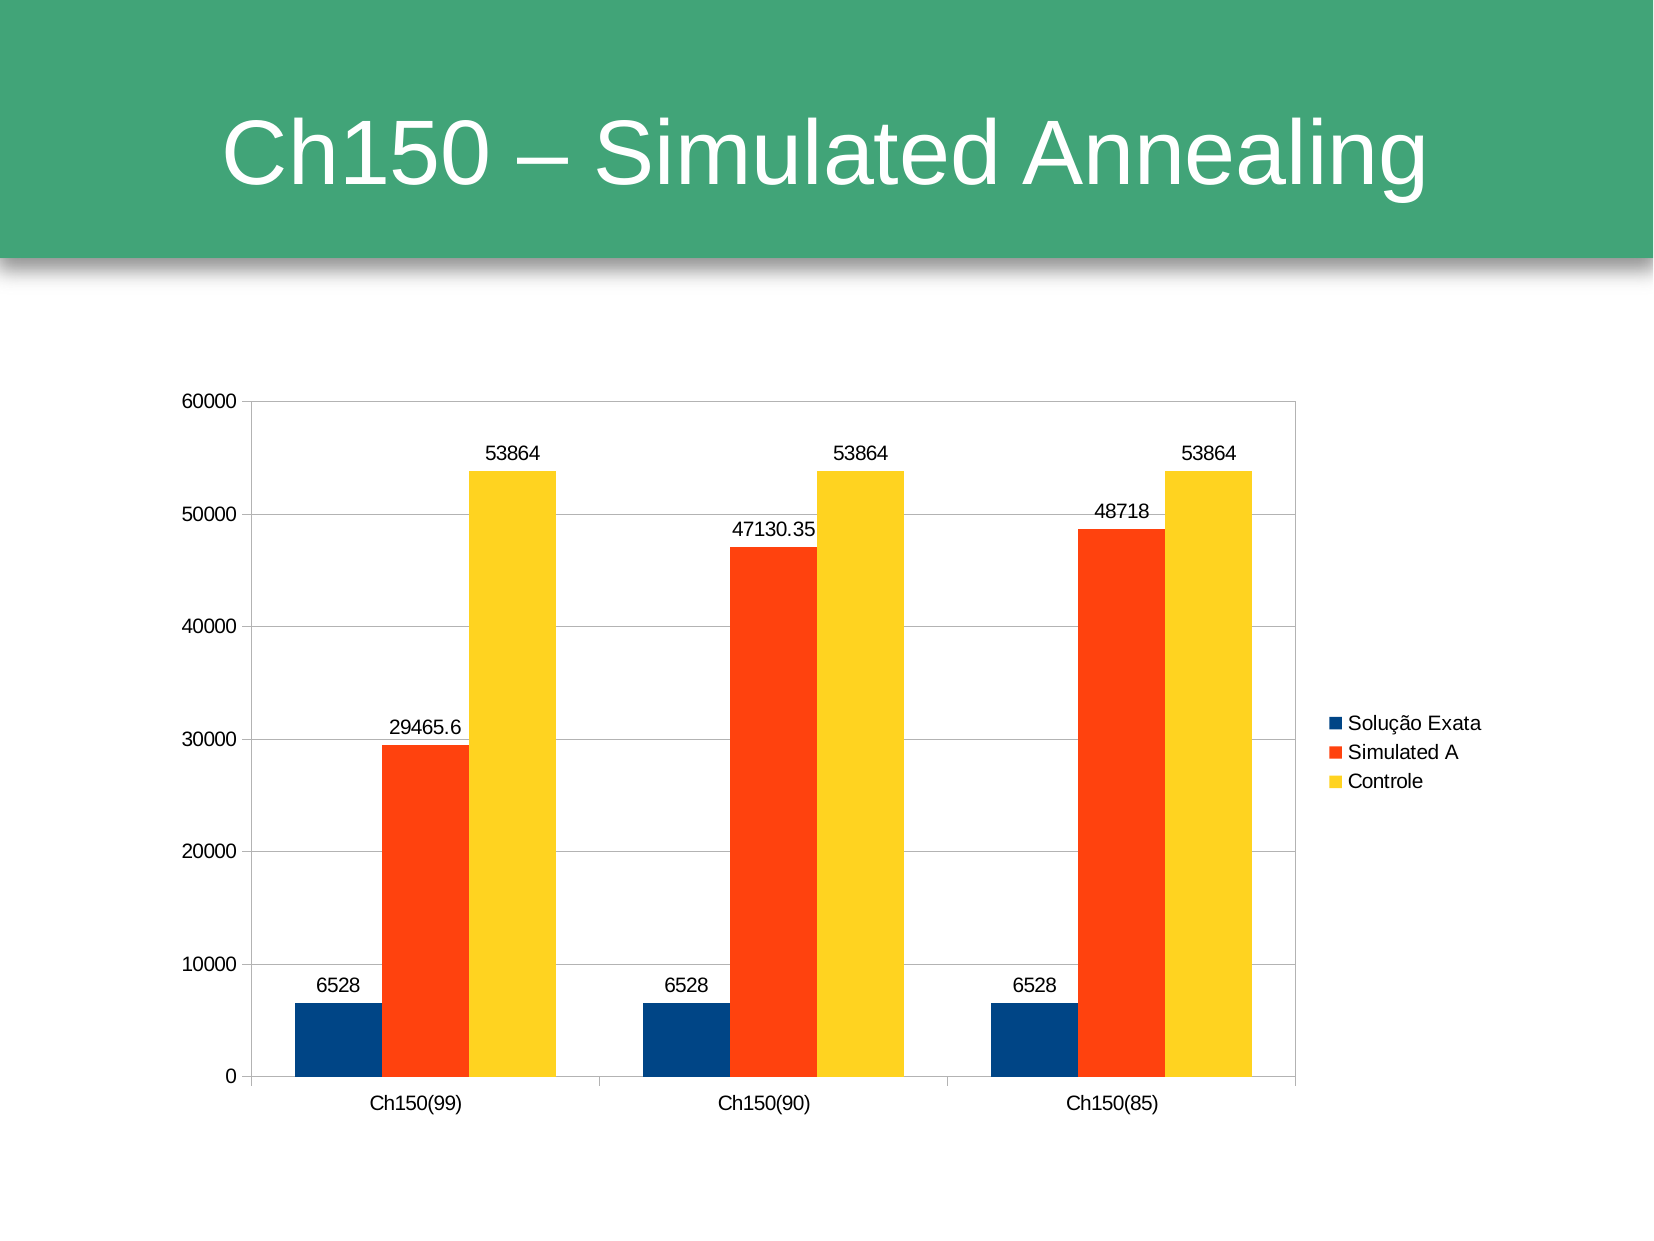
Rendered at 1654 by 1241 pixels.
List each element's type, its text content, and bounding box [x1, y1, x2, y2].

picture [0, 0, 1654, 1241]
title Ch150 – Simulated Annealing [82, 49, 1571, 257]
chart [154, 375, 1501, 1131]
